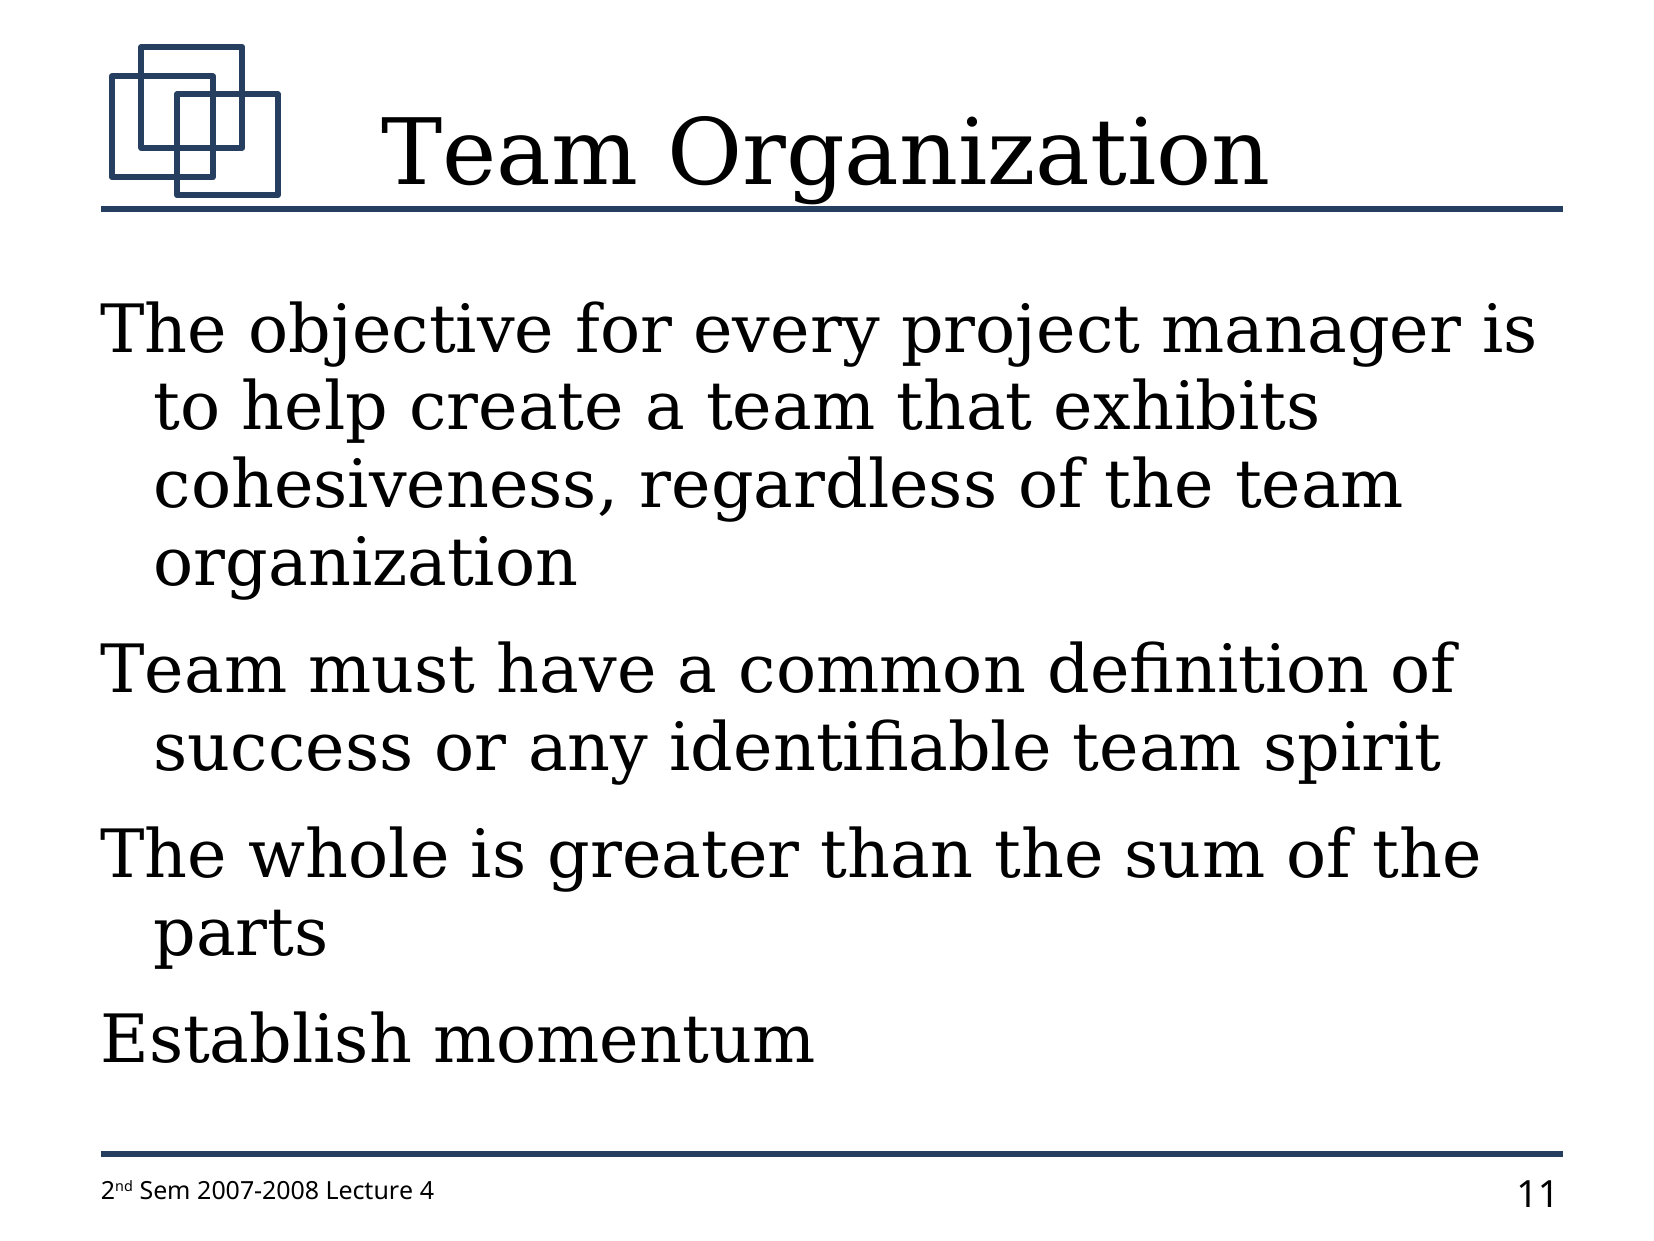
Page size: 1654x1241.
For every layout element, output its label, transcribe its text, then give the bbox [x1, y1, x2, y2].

title Team Organization [82, 49, 1571, 257]
list The objective for every project manager is to help create a team that exhibits cohesiveness, regardless of the team organization Team must have a common definition of success or any identifiable team spirit The whole is greater than the sum of the parts Establish momentum [82, 290, 1571, 1109]
